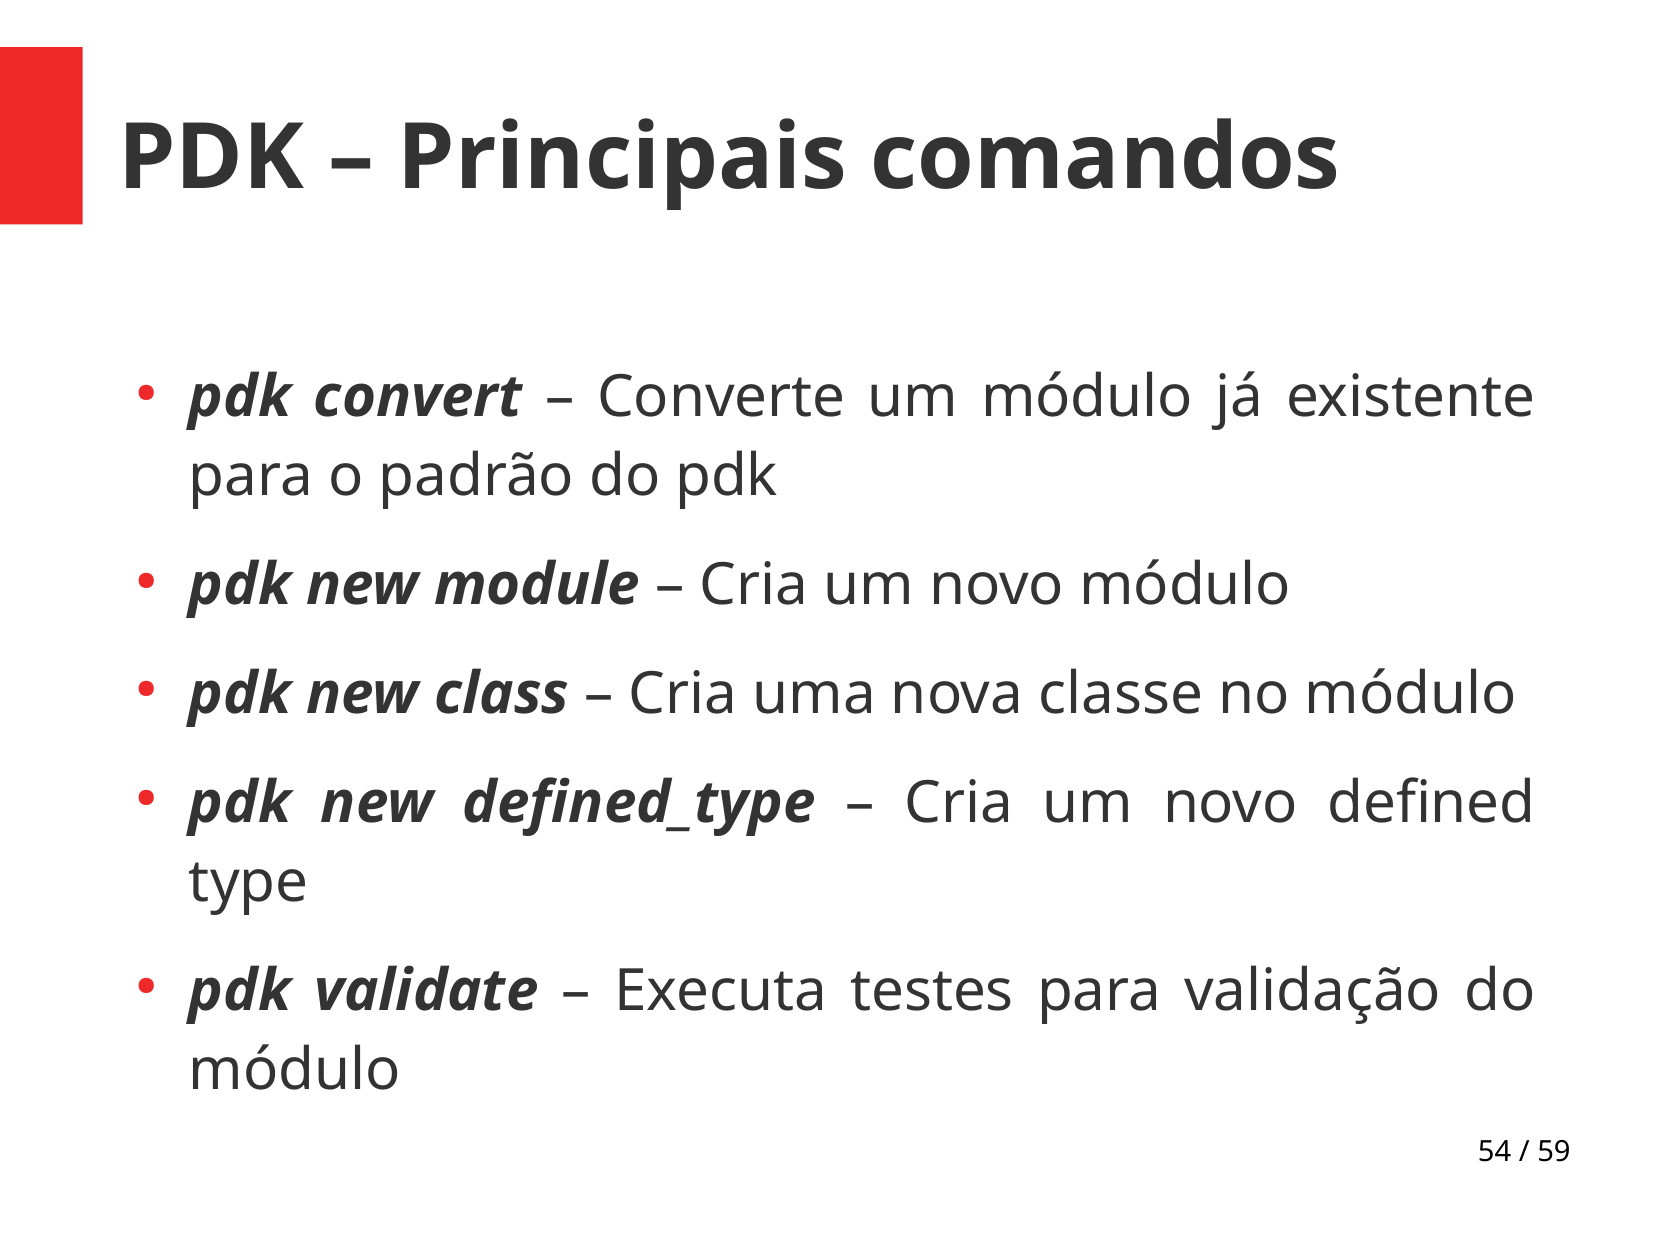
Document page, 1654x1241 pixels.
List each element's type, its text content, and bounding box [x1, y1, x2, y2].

list pdk convert – Converte um módulo já existente para o padrão do pdk pdk new module – Cria um novo módulo pdk new class – Cria uma nova classe no módulo pdk new defined_type – Cria um novo defined type pdk validate – Executa testes para validação do módulo [118, 354, 1536, 1074]
title PDK – Principais comandos [118, 49, 1571, 257]
